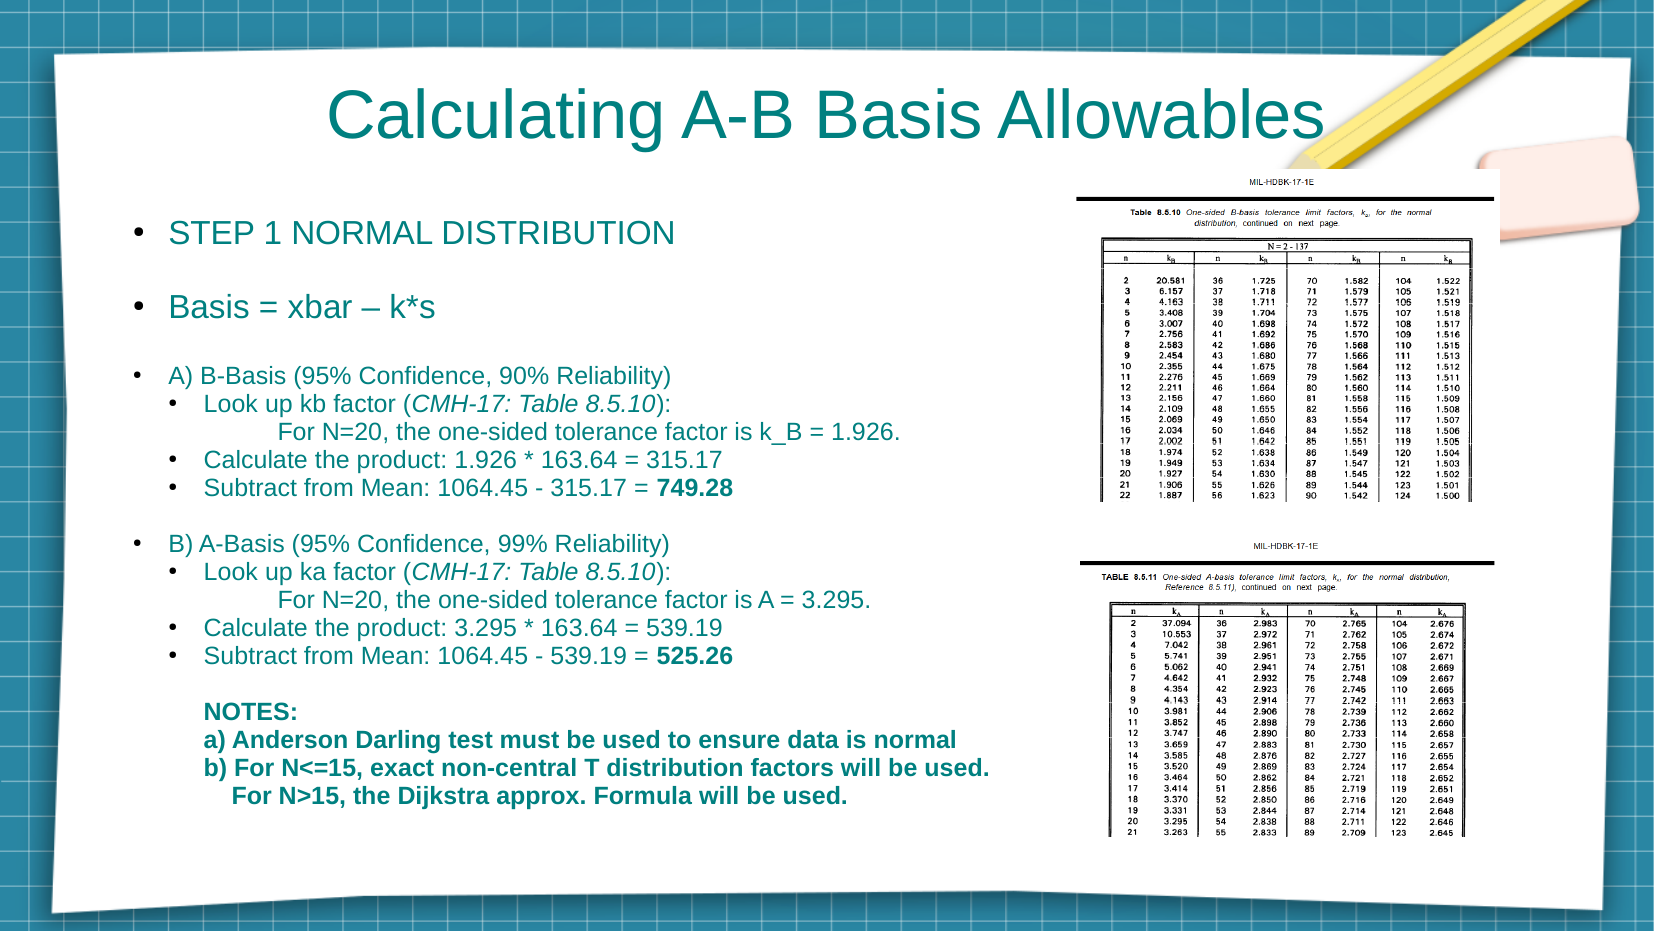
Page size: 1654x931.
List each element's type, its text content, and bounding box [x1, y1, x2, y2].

title Calculating A-B Basis Allowables [82, 37, 1571, 193]
text_box STEP 1 NORMAL DISTRIBUTION Basis = xbar – k*s A) B-Basis (95% Confidence, 90% Reliability) Look up kb factor (CMH-17: Table 8.5.10): For N=20, the one-sided tolerance factor is k_B = 1.926. Calculate the product: 1.926 * 163.64 = 315.17 Subtract from Mean: 1064.45 - 315.17 = 749.28 B) A-Basis (95% Confidence, 99% Reliability) Look up ka factor (CMH-17: Table 8.5.10): For N=20, the one-sided tolerance factor is A = 3.295. Calculate the product: 3.295 * 163.64 = 539.19 Subtract from Mean: 1064.45 - 539.19 = 525.26 NOTES: a) Anderson Darling test must be used to ensure data is normal b) For N<=15, exact non-central T distribution factors will be used. For N>15, the Dijkstra approx. Formula will be used. [118, 206, 1536, 818]
picture [0, 0, 1654, 931]
